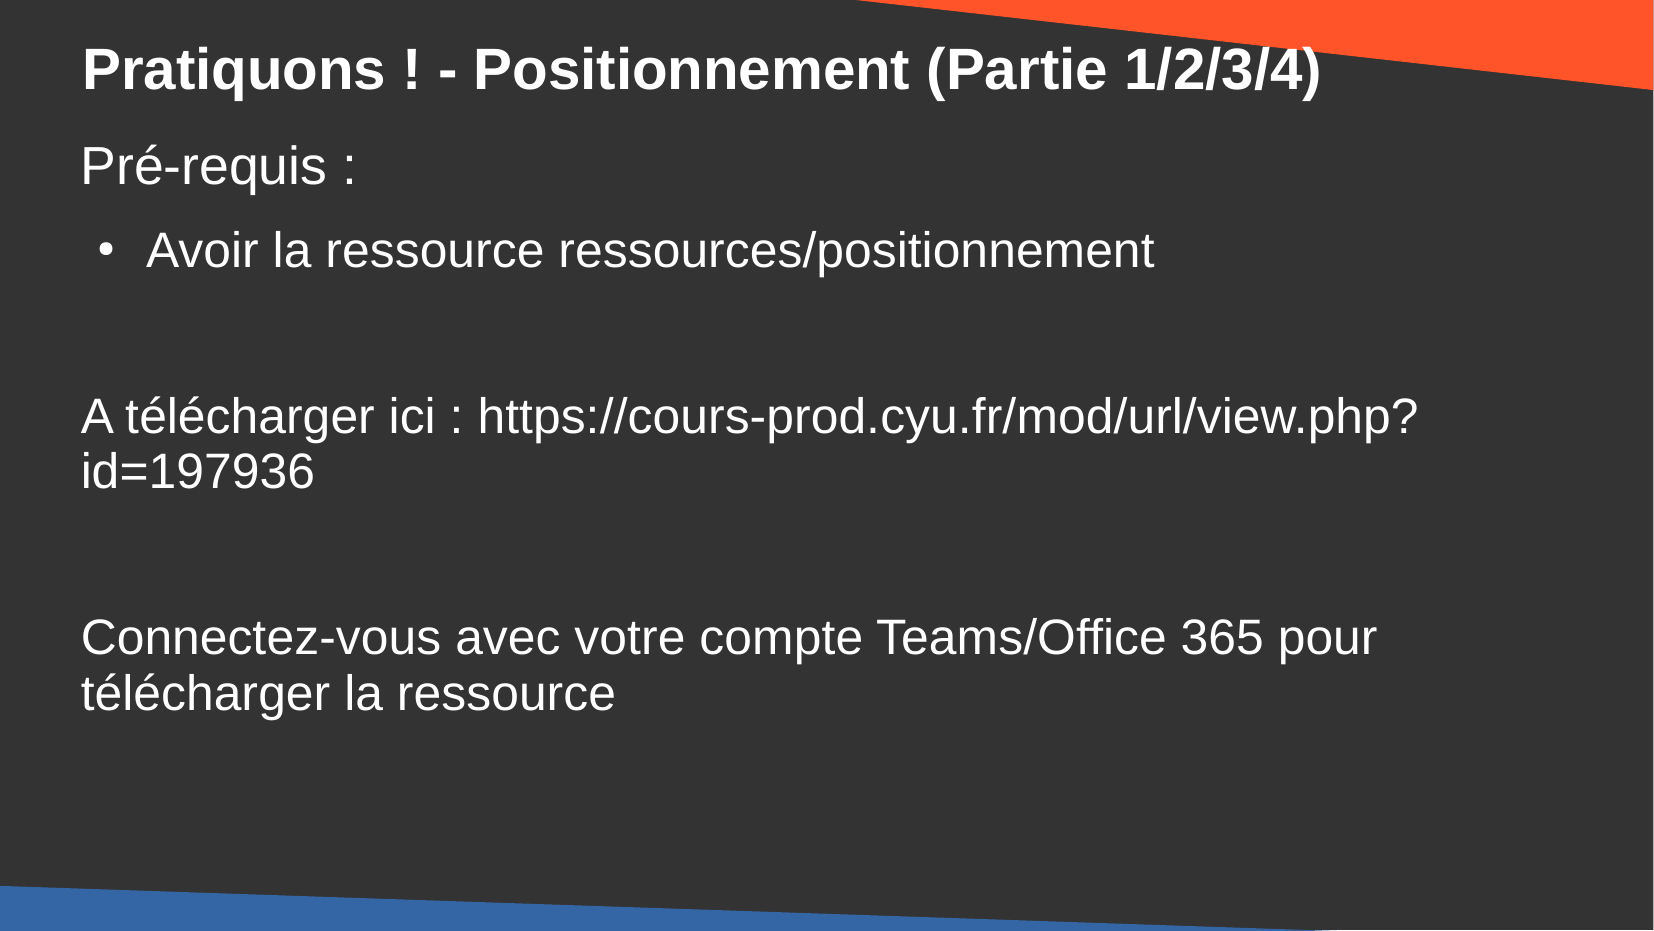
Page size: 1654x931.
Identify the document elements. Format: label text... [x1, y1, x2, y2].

title Pratiquons ! - Positionnement (Partie 1/2/3/4) [82, 37, 1571, 114]
list Pré-requis : Avoir la ressource ressources/positionnement A télécharger ici : https://cours-prod.cyu.fr/mod/url/view.php?id=197936 Connectez-vous avec votre compte Teams/Office 365 pour télécharger la ressource [80, 135, 1620, 721]
text_box [0, 885, 1337, 931]
text_box [855, 0, 1654, 91]
